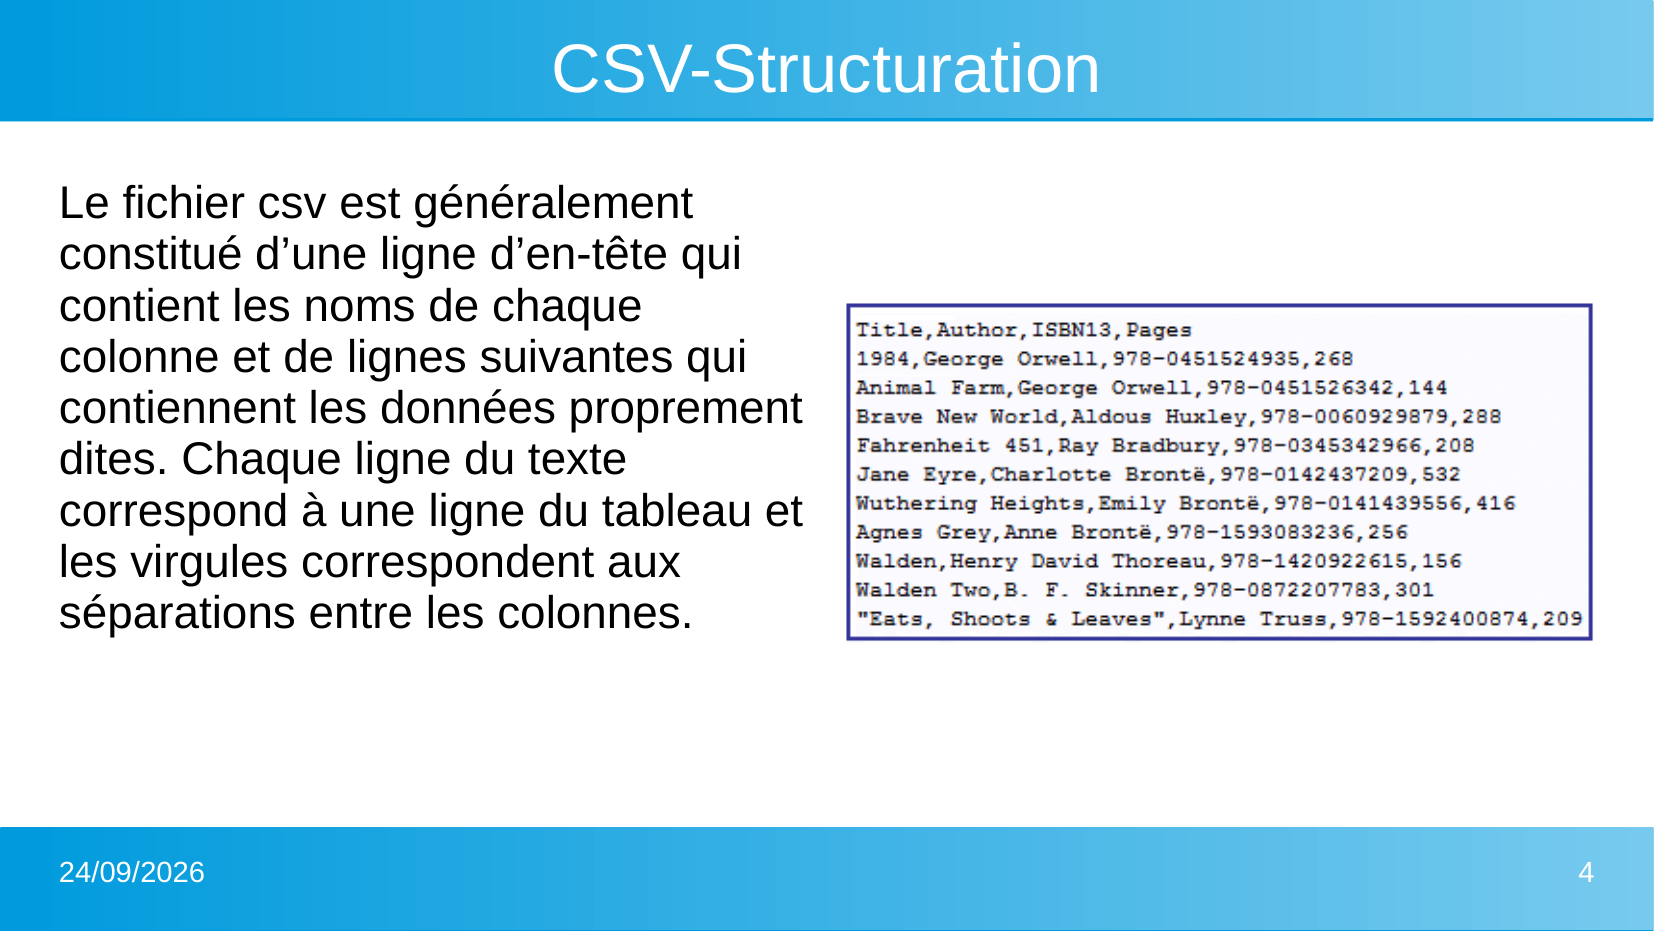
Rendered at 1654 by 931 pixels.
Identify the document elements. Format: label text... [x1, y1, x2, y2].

list Le fichier csv est généralement constitué d’une ligne d’en-tête qui contient les noms de chaque colonne et de lignes suivantes qui contiennent les données proprement dites. Chaque ligne du texte correspond à une ligne du tableau et les virgules correspondent aux séparations entre les colonnes. [58, 177, 809, 768]
picture [845, 302, 1595, 643]
title CSV-Structuration [58, 29, 1595, 108]
